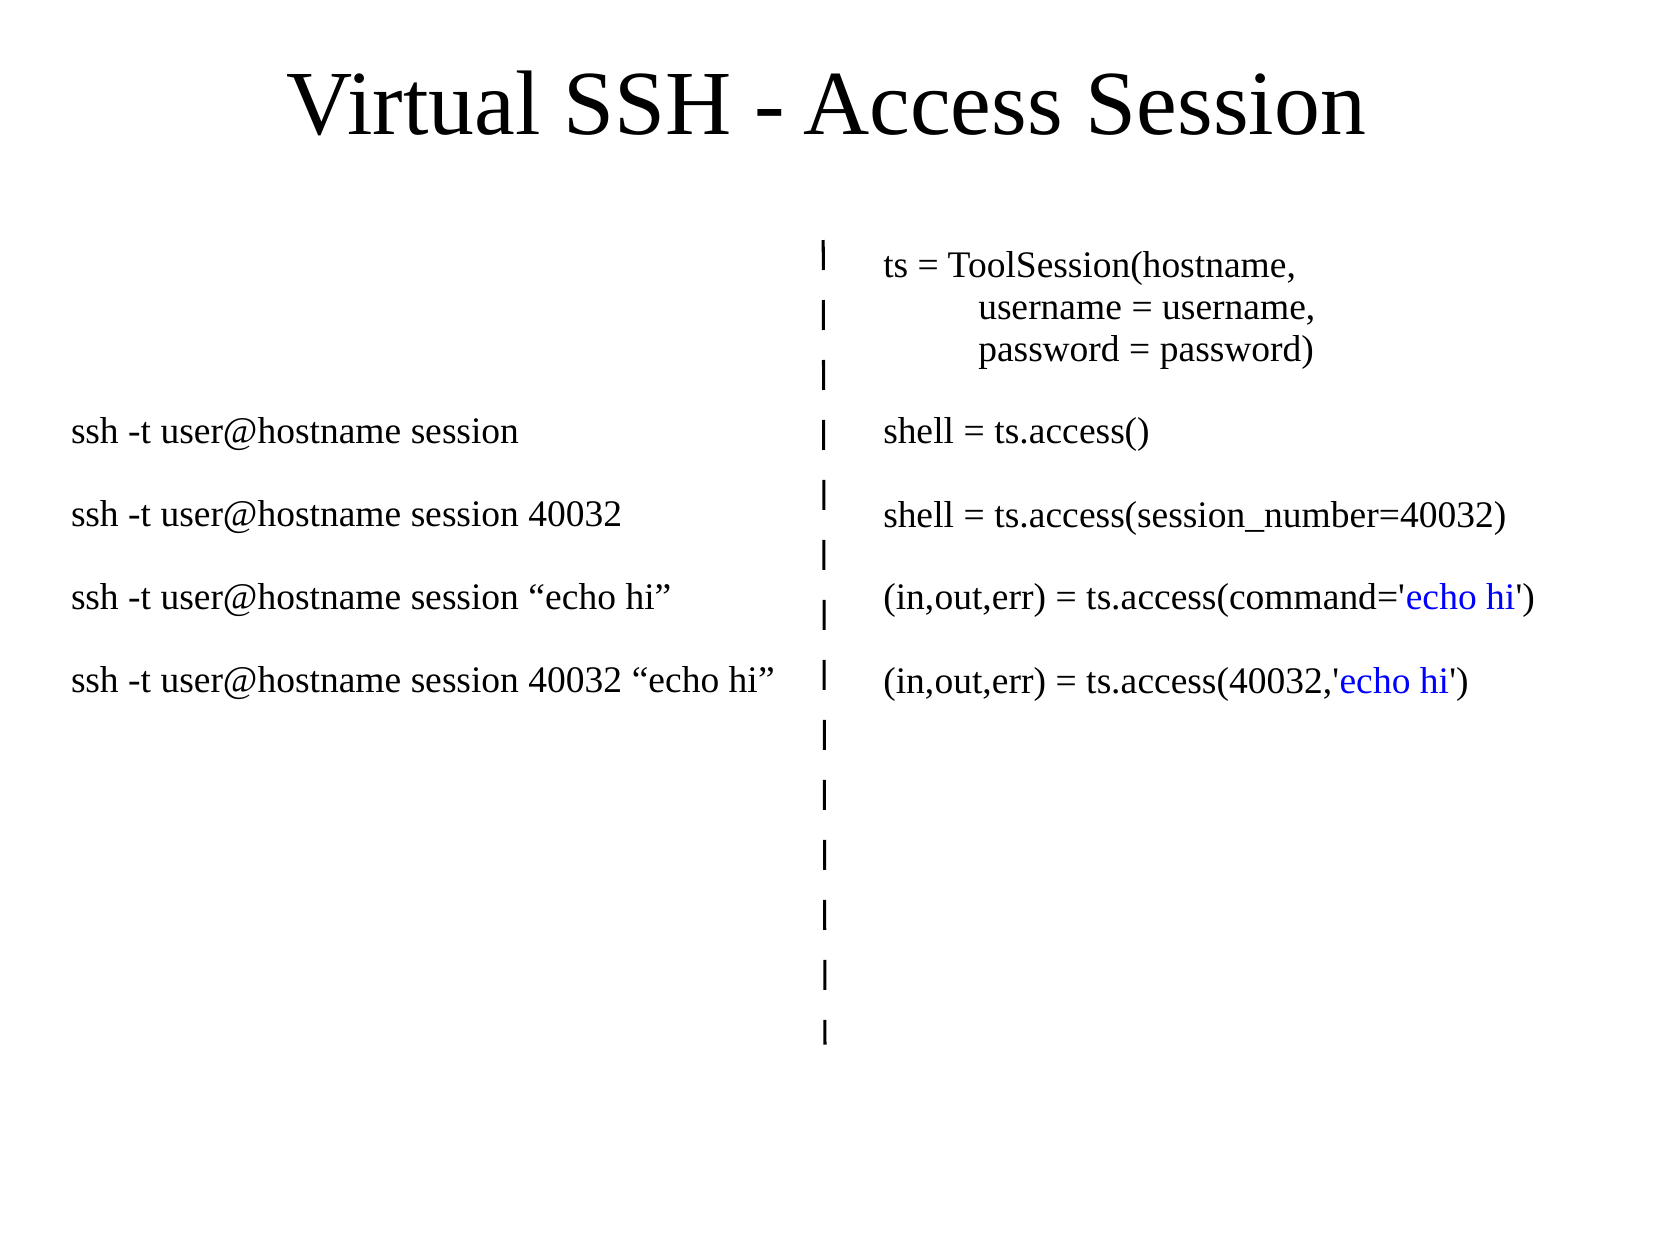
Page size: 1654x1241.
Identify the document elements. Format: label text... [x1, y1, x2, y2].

title Virtual SSH - Access Session [82, 52, 1571, 155]
text_box ssh -t user@hostname session ssh -t user@hostname session 40032 ssh -t user@hostname session “echo hi” ssh -t user@hostname session 40032 “echo hi” [56, 236, 796, 709]
text_box [796, 401, 868, 472]
text_box ts = ToolSession(hostname, username = username, password = password) shell = ts.access() shell = ts.access(session_number=40032) (in,out,err) = ts.access(command='echo hi') (in,out,err) = ts.access(40032,'echo hi') [868, 237, 1610, 709]
